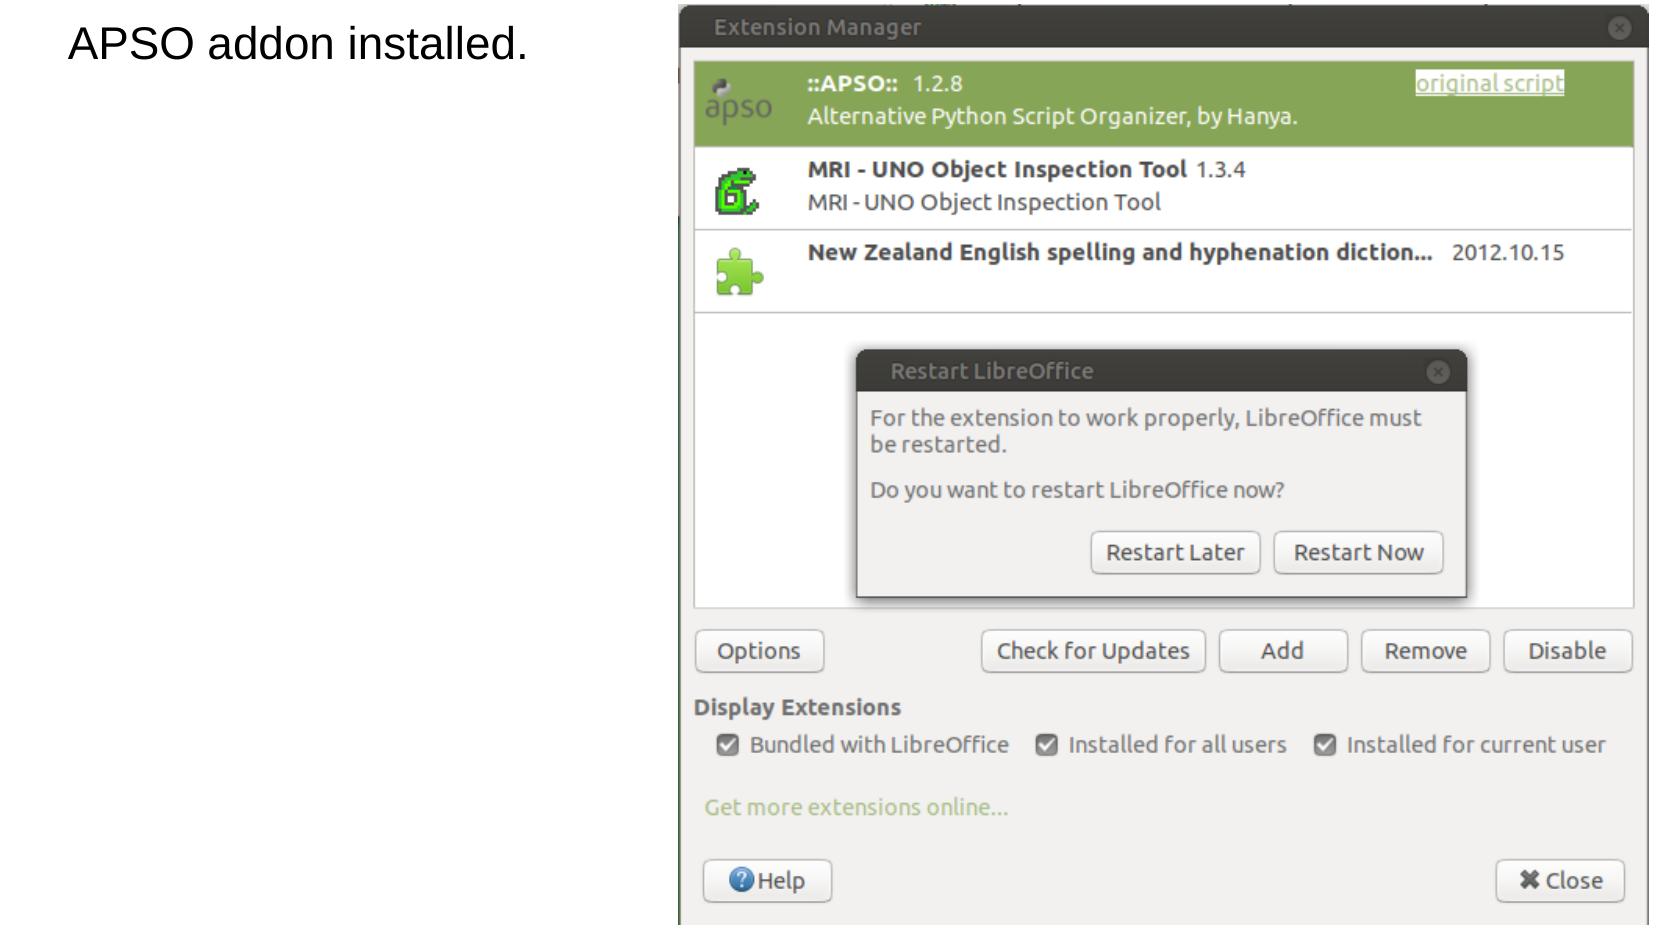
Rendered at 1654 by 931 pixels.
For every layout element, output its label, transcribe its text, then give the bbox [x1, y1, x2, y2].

subtitle APSO addon installed. [67, 17, 678, 172]
picture [678, 4, 1649, 925]
